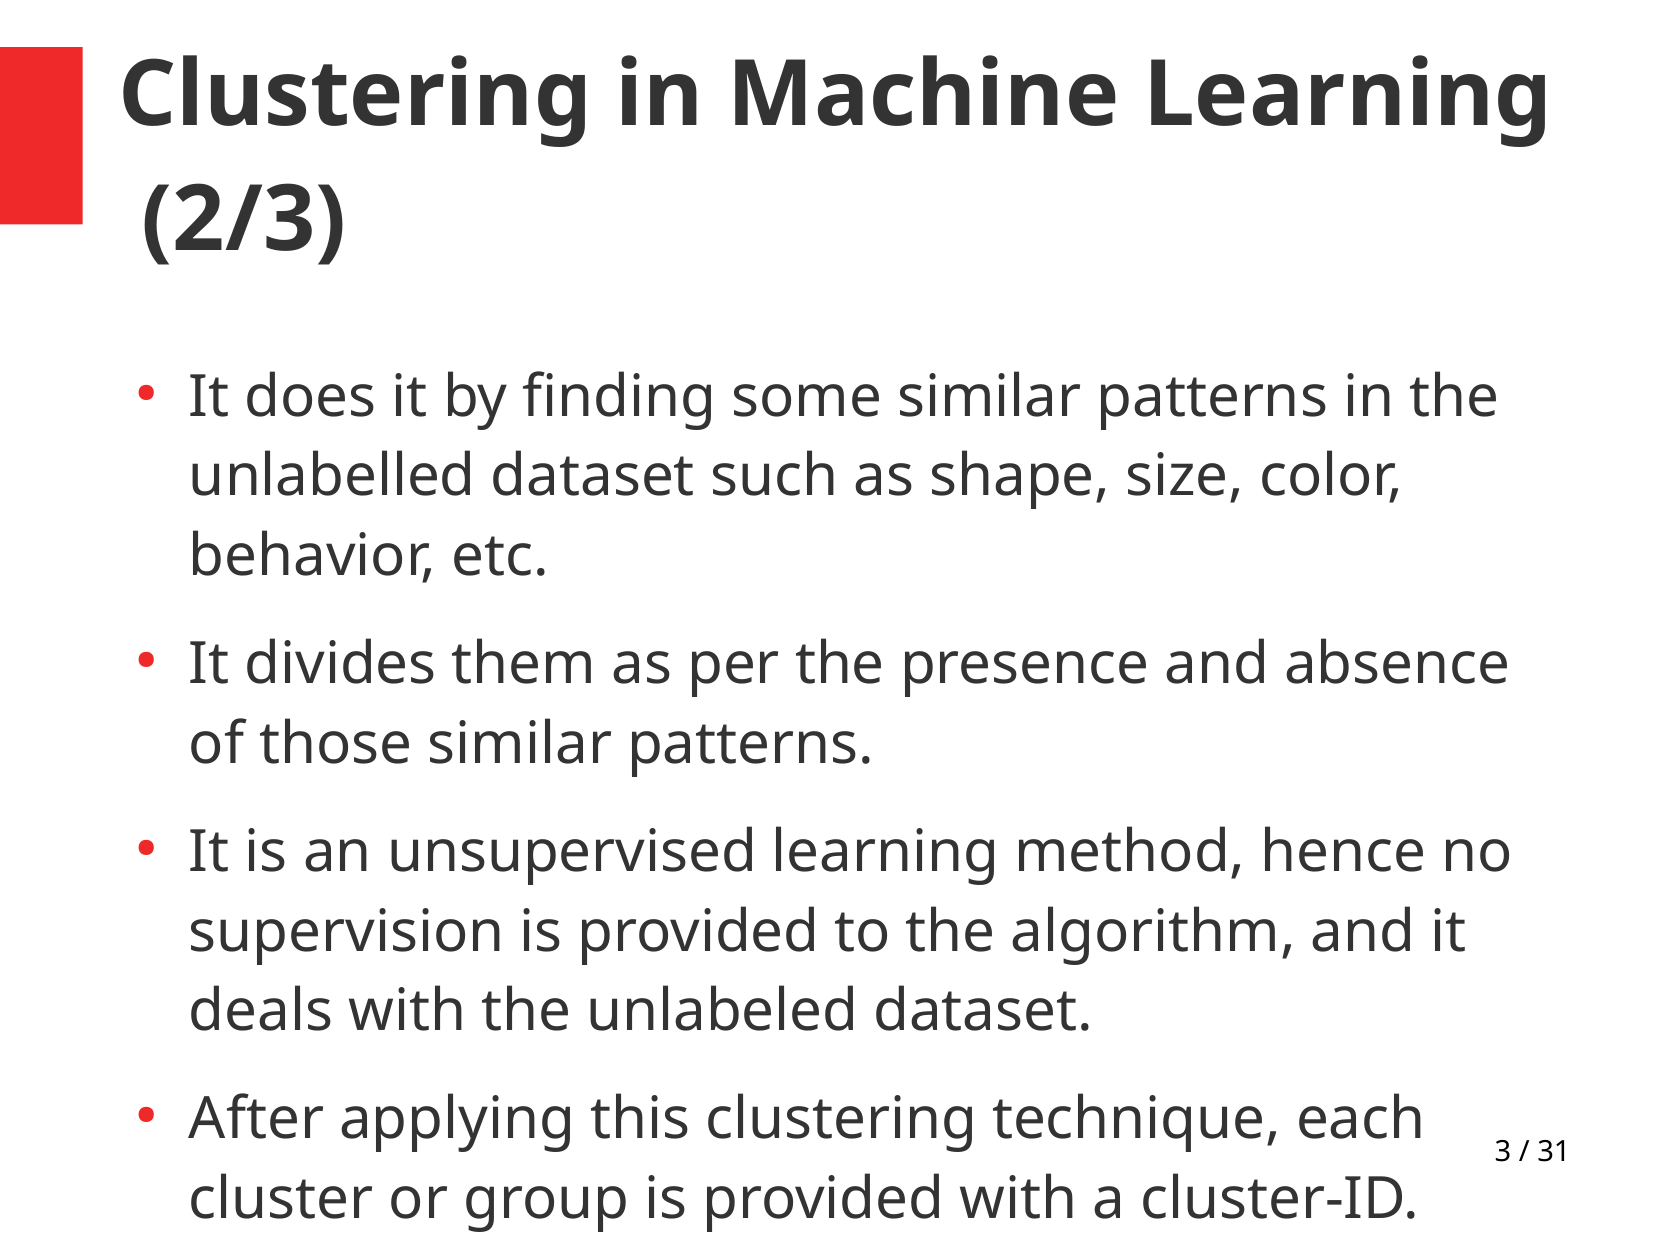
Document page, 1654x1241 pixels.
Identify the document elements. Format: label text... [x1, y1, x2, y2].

title Clustering in Machine Learning (2/3) [118, 28, 1571, 278]
list It does it by finding some similar patterns in the unlabelled dataset such as shape, size, color, behavior, etc. It divides them as per the presence and absence of those similar patterns. It is an unsupervised learning method, hence no supervision is provided to the algorithm, and it deals with the unlabeled dataset. After applying this clustering technique, each cluster or group is provided with a cluster-ID. [118, 354, 1536, 1229]
